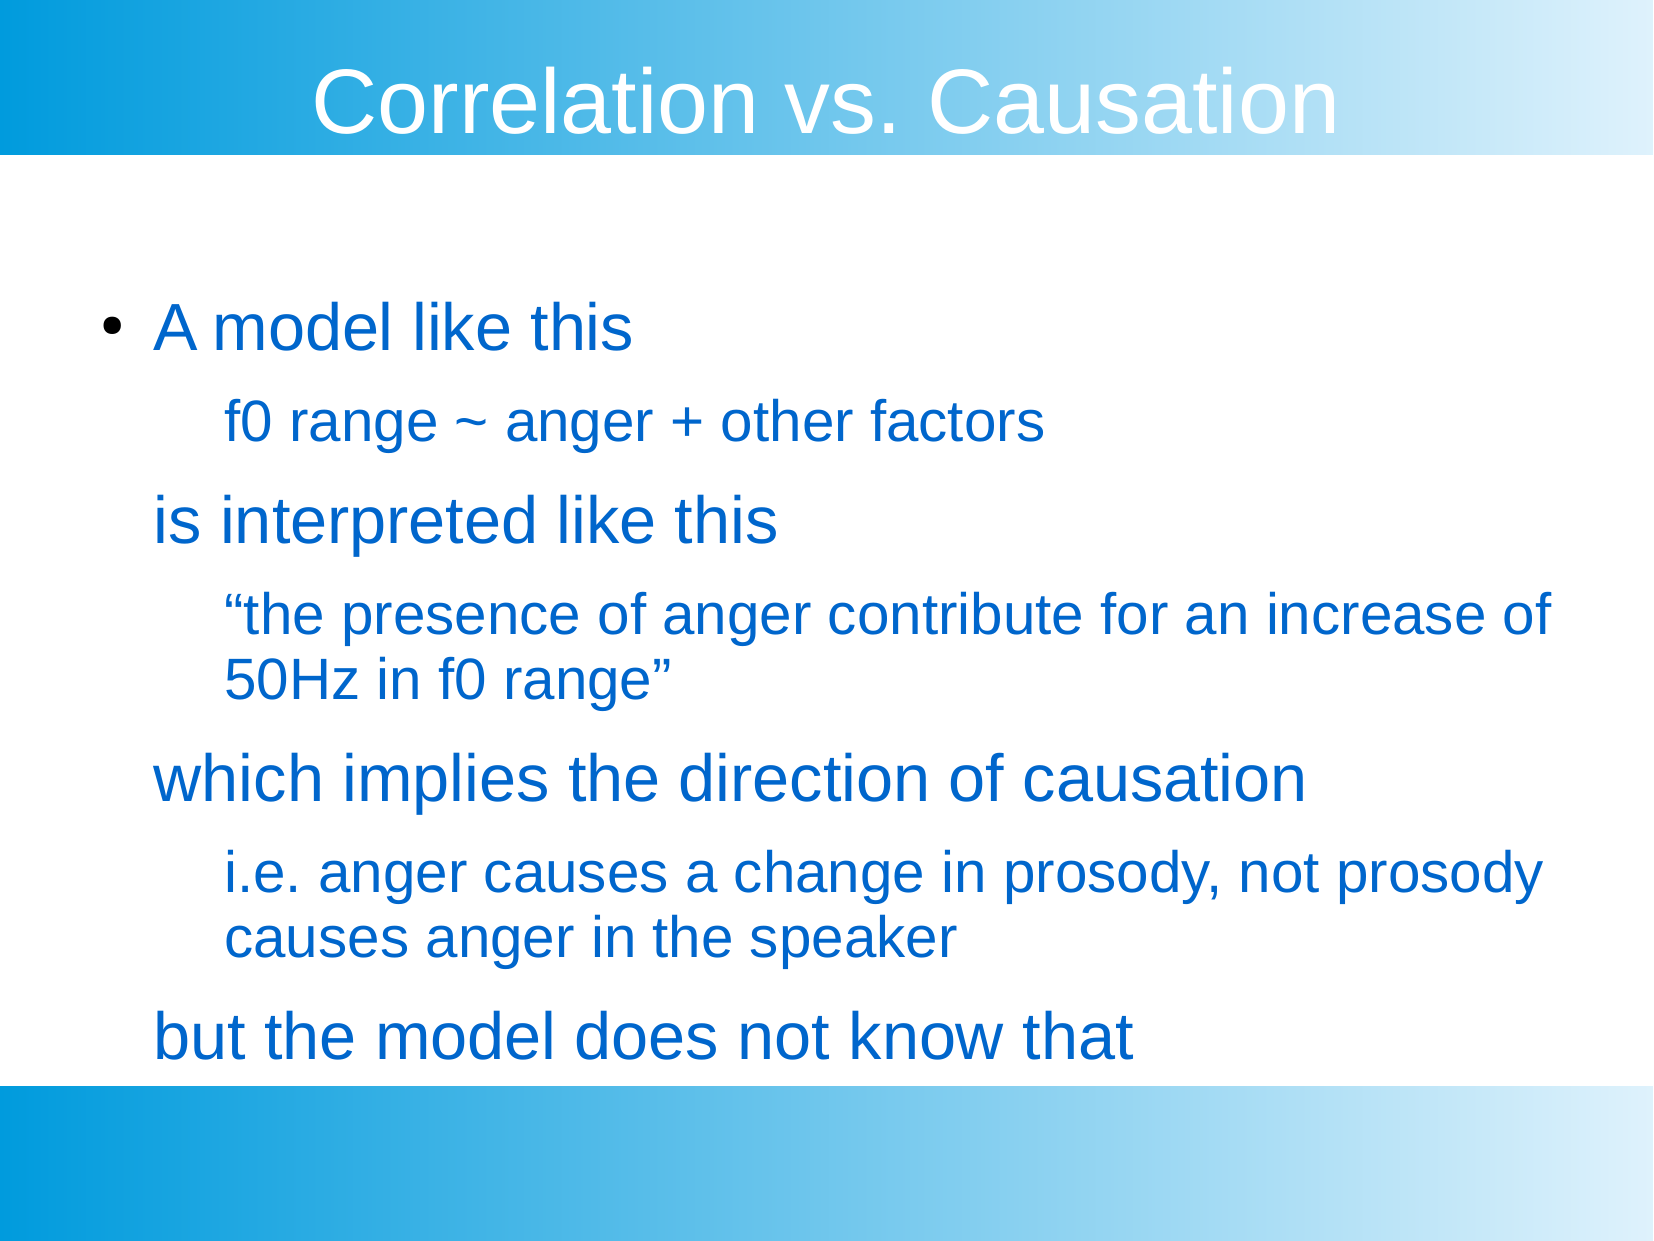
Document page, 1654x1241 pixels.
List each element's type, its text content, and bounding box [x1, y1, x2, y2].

list A model like this f0 range ~ anger + other factors is interpreted like this “the presence of anger contribute for an increase of 50Hz in f0 range” which implies the direction of causation i.e. anger causes a change in prosody, not prosody causes anger in the speaker but the model does not know that [82, 290, 1571, 1010]
title Correlation vs. Causation [82, 49, 1571, 155]
